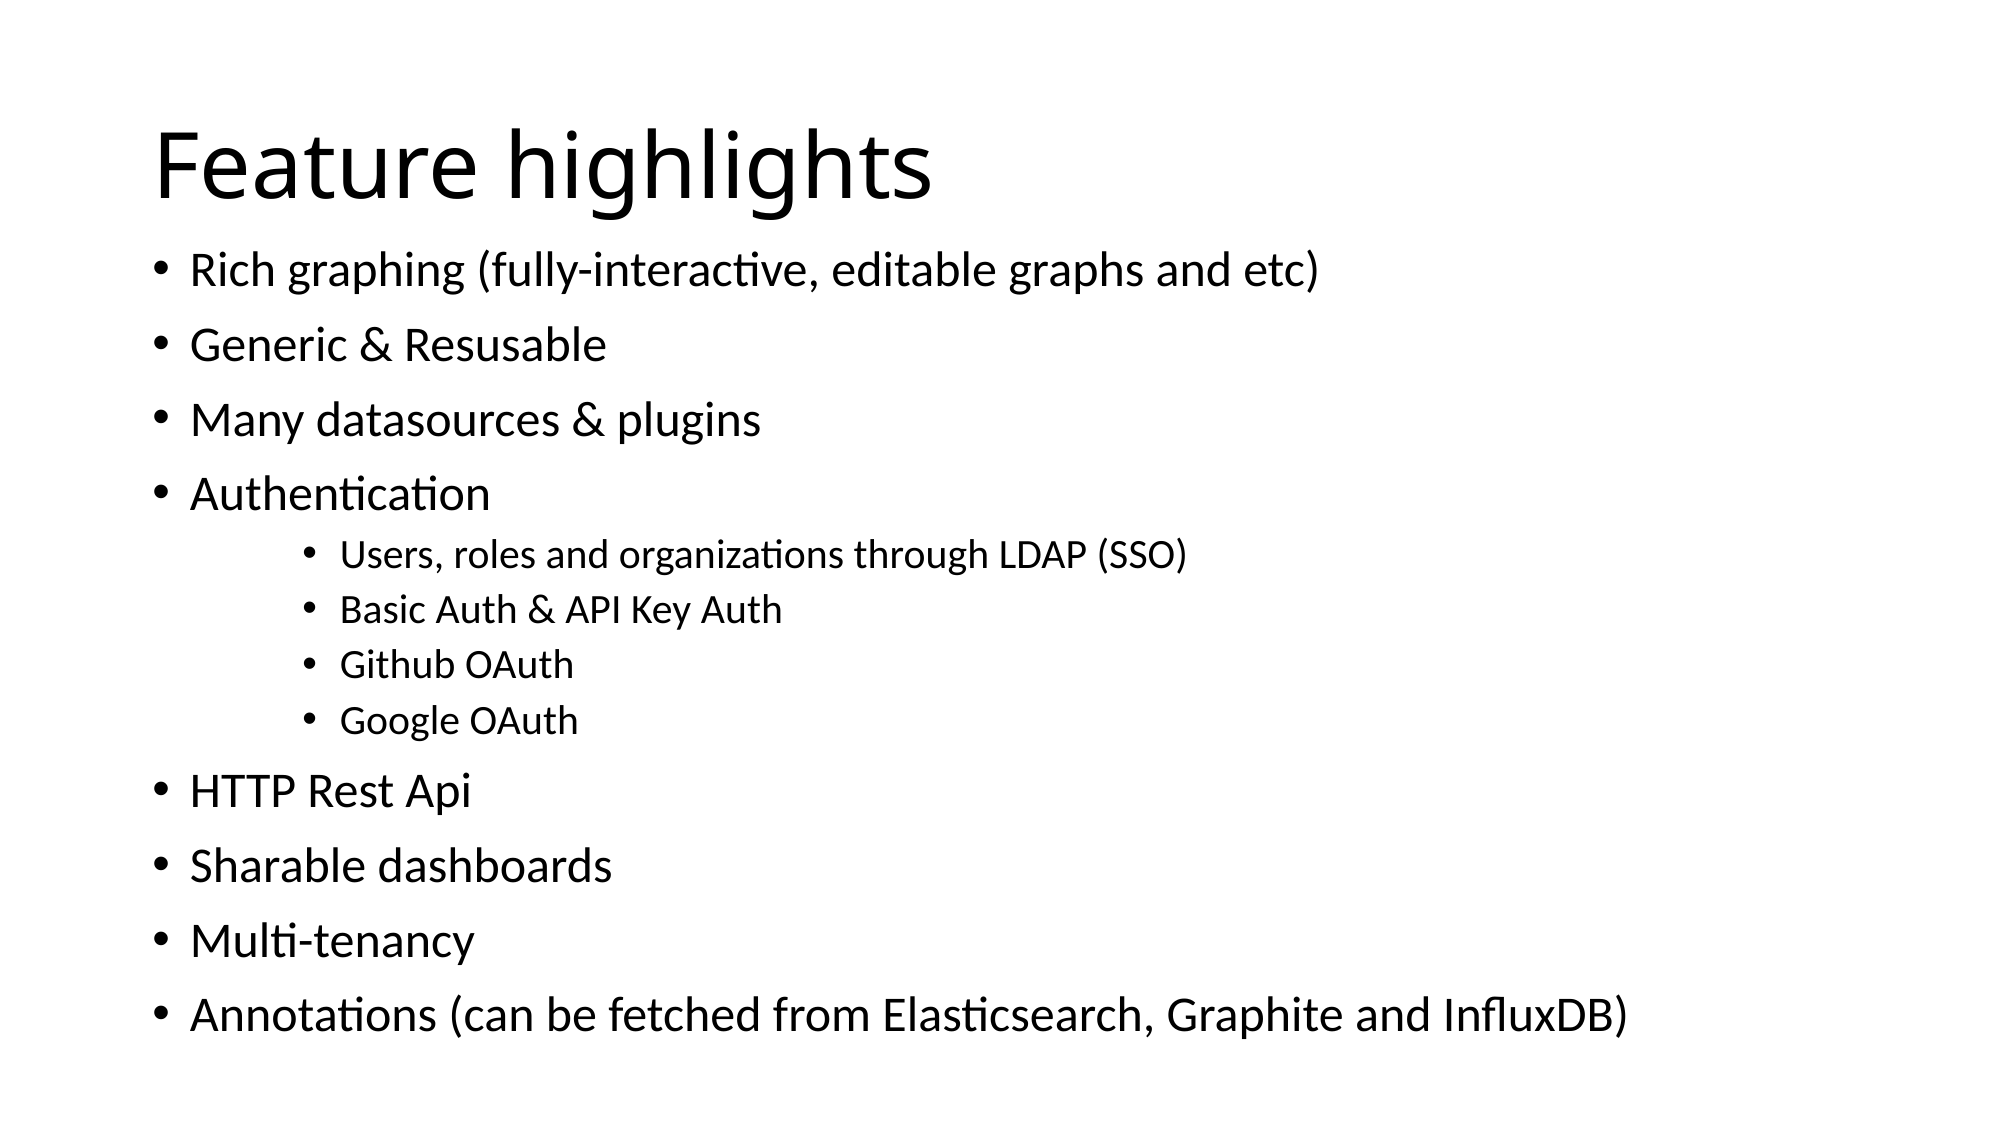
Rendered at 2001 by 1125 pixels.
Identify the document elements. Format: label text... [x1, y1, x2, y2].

list Rich graphing (fully-interactive, editable graphs and etc) Generic & Resusable Many datasources & plugins Authentication Users, roles and organizations through LDAP (SSO) Basic Auth & API Key Auth Github OAuth Google OAuth HTTP Rest Api Sharable dashboards Multi-tenancy Annotations (can be fetched from Elasticsearch, Graphite and InfluxDB) [137, 235, 1863, 1070]
title Feature highlights [137, 59, 1863, 235]
